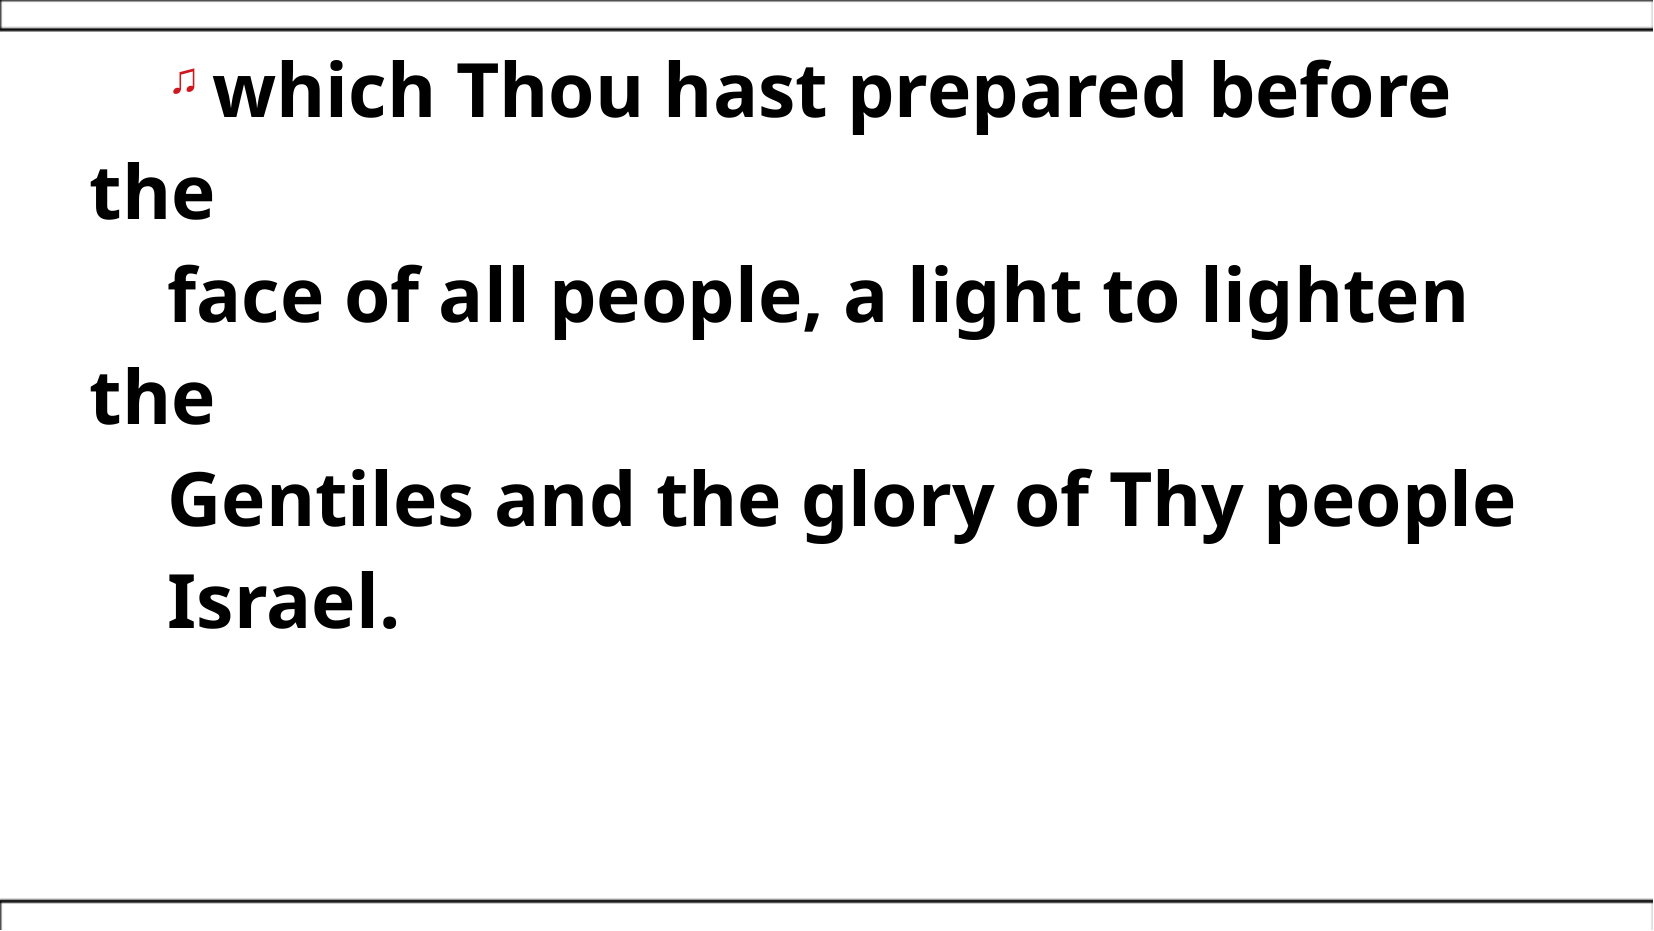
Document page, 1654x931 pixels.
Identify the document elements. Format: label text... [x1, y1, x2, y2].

text_box ♫ which Thou hast prepared before the face of all people, a light to lighten the Gentiles and the glory of Thy people Israel. [75, 30, 1576, 445]
picture [0, 0, 1653, 930]
